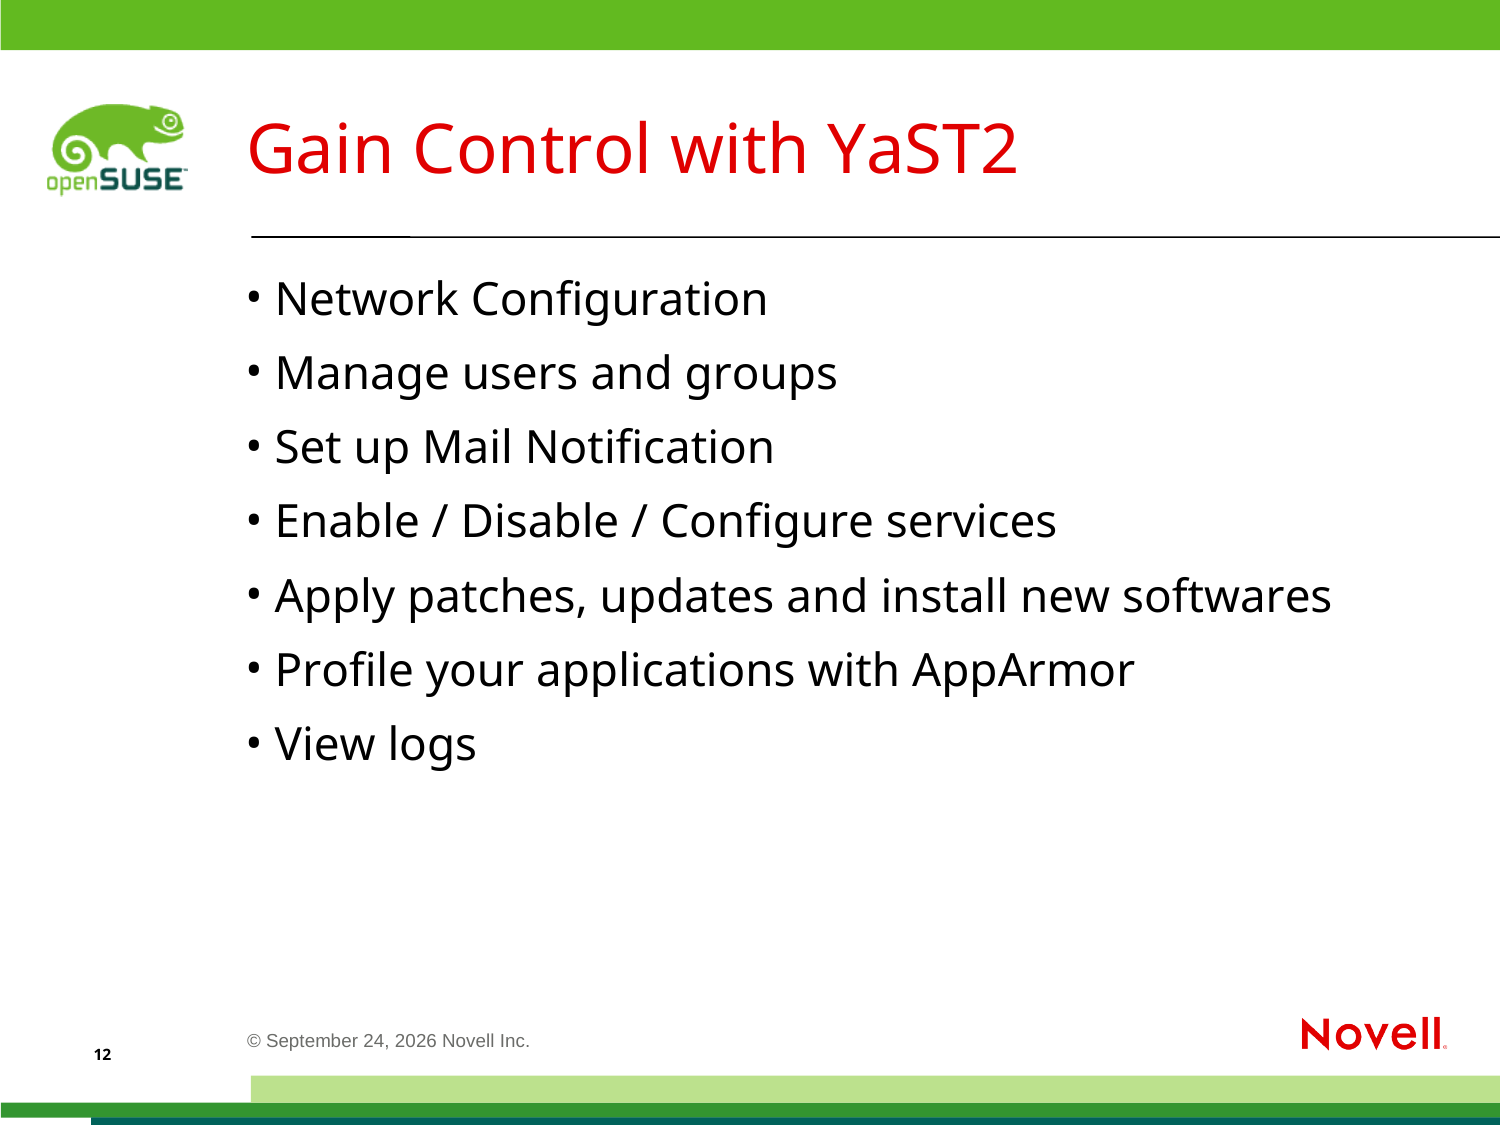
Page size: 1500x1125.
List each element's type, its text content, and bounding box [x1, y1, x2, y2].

list Network Configuration Manage users and groups Set up Mail Notification Enable / Disable / Configure services Apply patches, updates and install new softwares Profile your applications with AppArmor View logs [245, 267, 1458, 1010]
title Gain Control with YaST2 [246, 68, 1409, 231]
picture [1295, 1011, 1453, 1056]
picture [47, 104, 188, 197]
